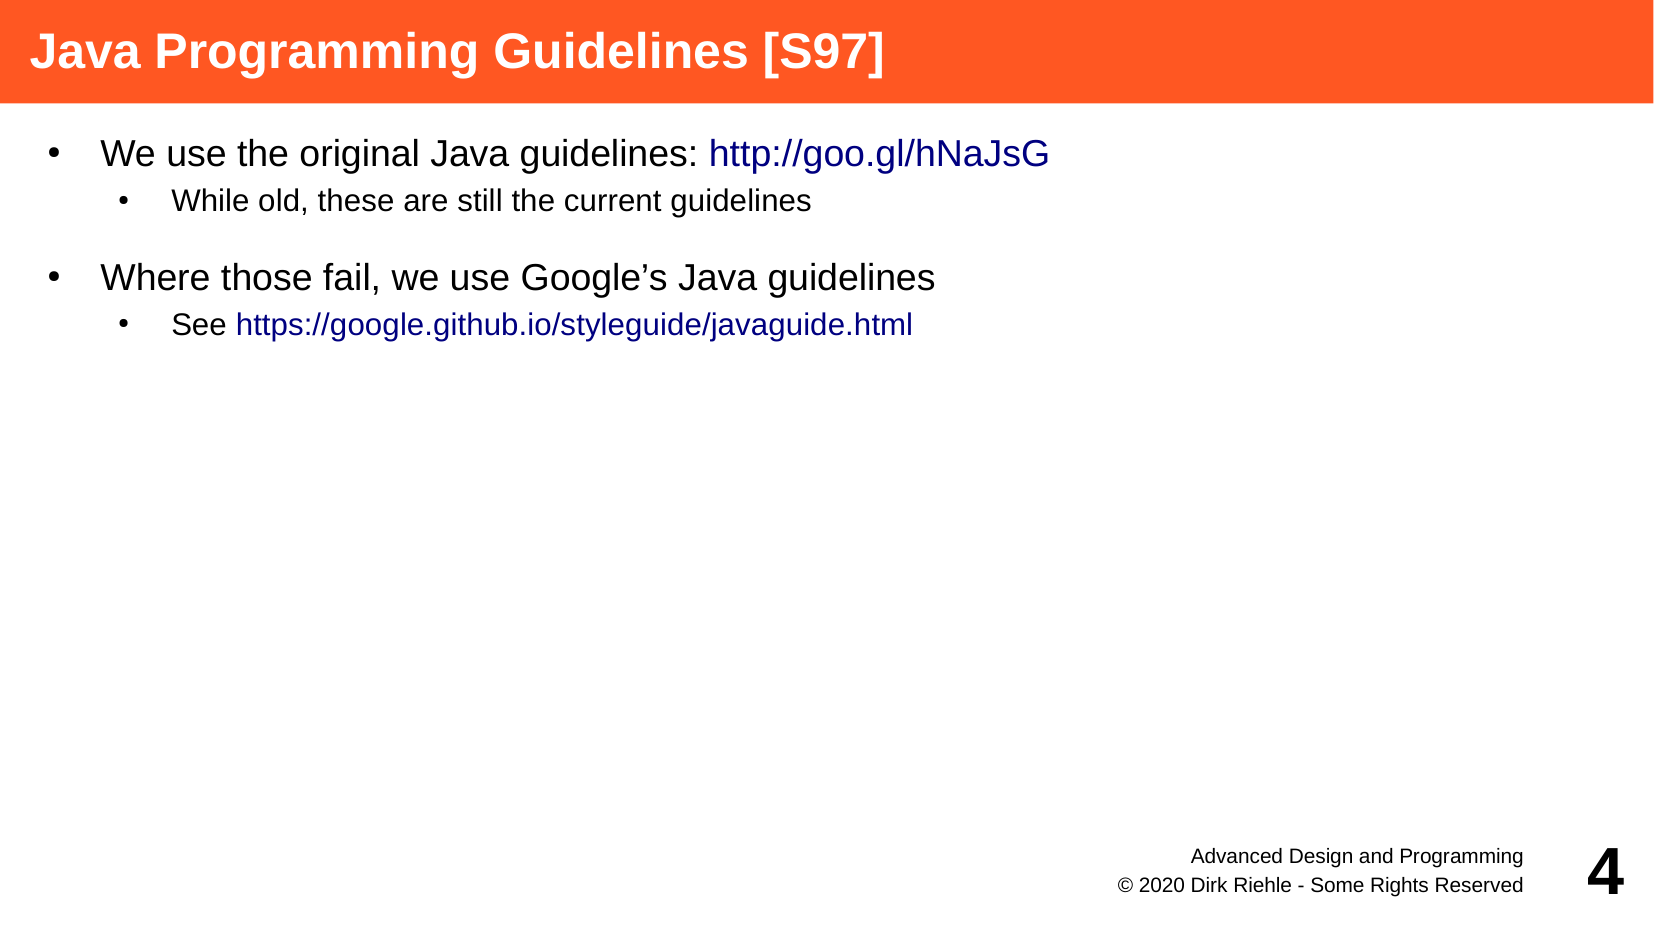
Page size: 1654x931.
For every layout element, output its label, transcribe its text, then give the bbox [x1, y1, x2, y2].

title Java Programming Guidelines [S97] [0, 0, 1654, 104]
list We use the original Java guidelines: http://goo.gl/hNaJsG While old, these are still the current guidelines Where those fail, we use Google’s Java guidelines See https://google.github.io/styleguide/javaguide.html [29, 132, 1625, 813]
